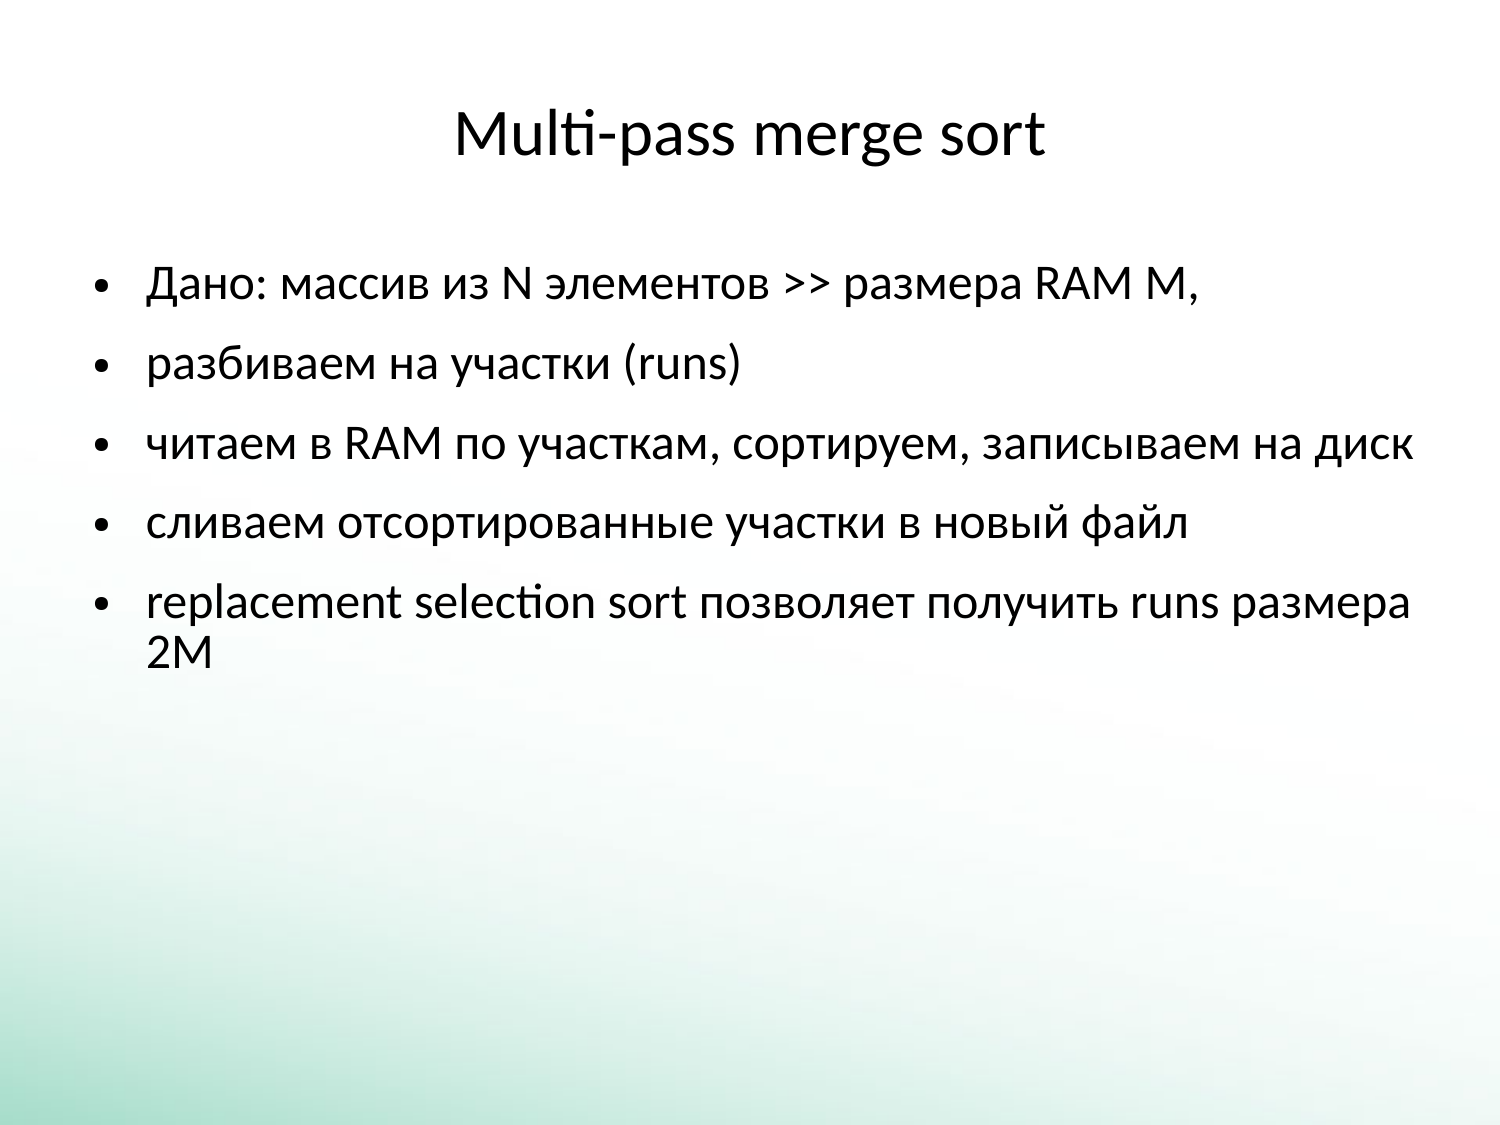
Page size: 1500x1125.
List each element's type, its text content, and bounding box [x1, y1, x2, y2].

list Дано: массив из N элементов >> размера RAM M, разбиваем на участки (runs) читаем в RAM по участкам, сортируем, записываем на диск сливаем отсортированные участки в новый файл replacement selection sort позволяет получить runs размера 2M [75, 262, 1425, 1005]
title Multi-pass merge sort [75, 45, 1425, 233]
picture [0, 0, 1500, 1125]
